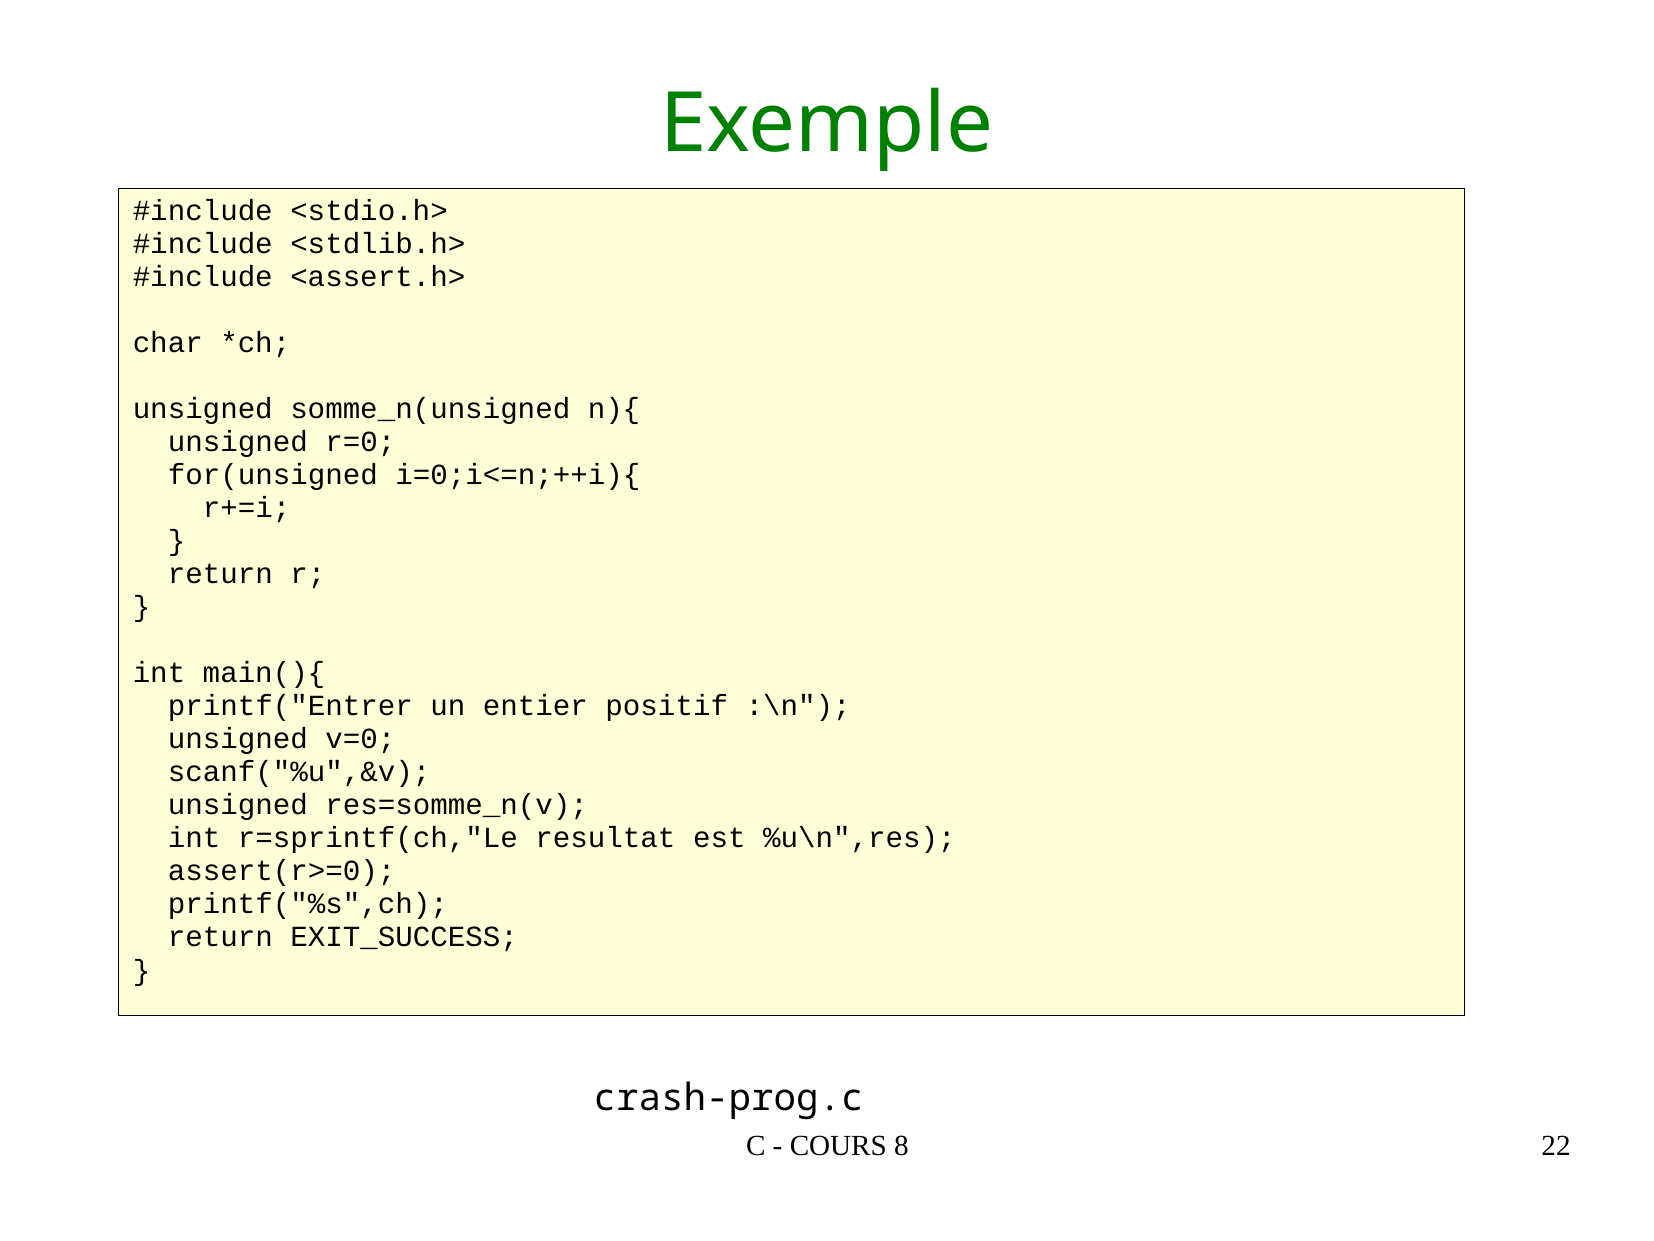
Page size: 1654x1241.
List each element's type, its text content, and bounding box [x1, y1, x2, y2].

text_box #include <stdio.h> #include <stdlib.h> #include <assert.h> char *ch; unsigned somme_n(unsigned n){ unsigned r=0; for(unsigned i=0;i<=n;++i){ r+=i; } return r; } int main(){ printf("Entrer un entier positif :\n"); unsigned v=0; scanf("%u",&v); unsigned res=somme_n(v); int r=sprintf(ch,"Le resultat est %u\n",res); assert(r>=0); printf("%s",ch); return EXIT_SUCCESS; } [118, 188, 1465, 1016]
title Exemple [82, 49, 1571, 189]
text_box crash-prog.c [578, 1062, 1075, 1121]
